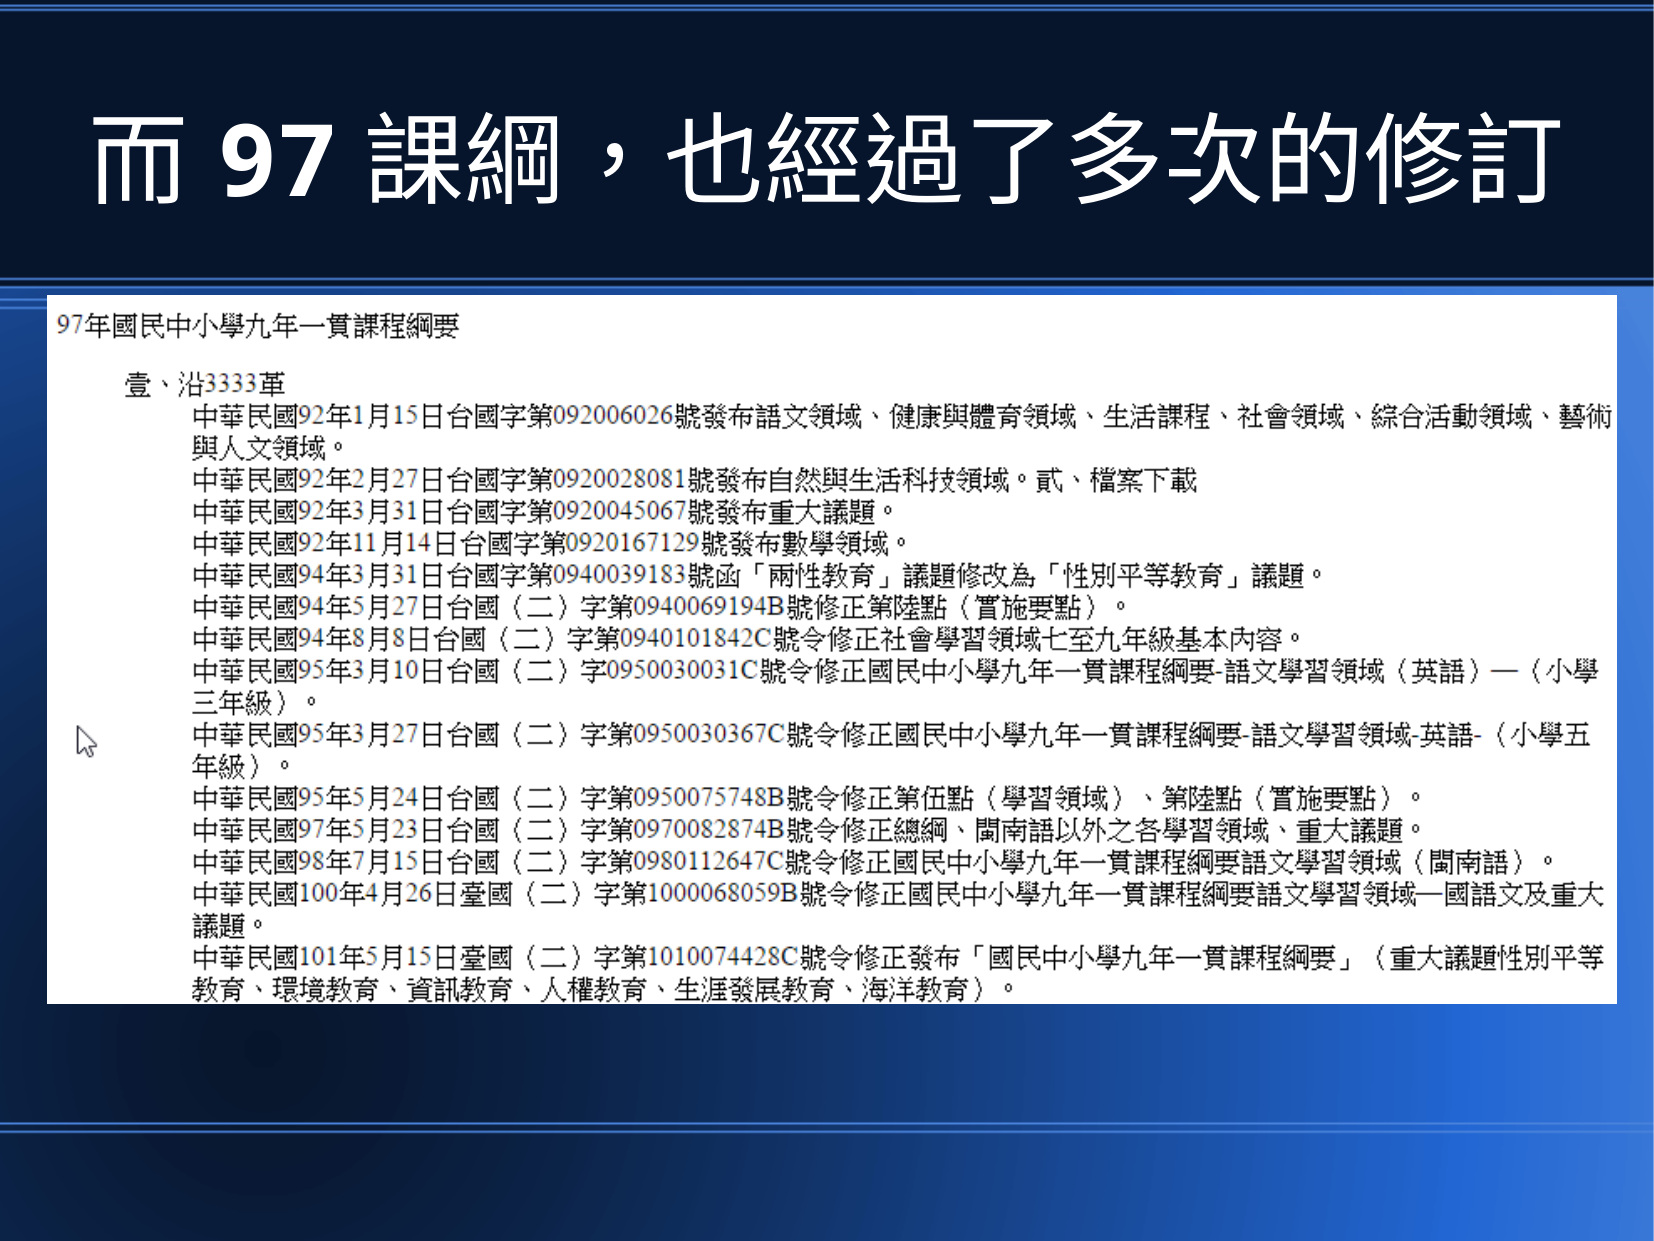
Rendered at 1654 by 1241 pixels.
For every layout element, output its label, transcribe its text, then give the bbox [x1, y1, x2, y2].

title 而97課綱，也經過了多次的修訂 [82, 49, 1571, 257]
picture [0, 0, 1654, 1241]
